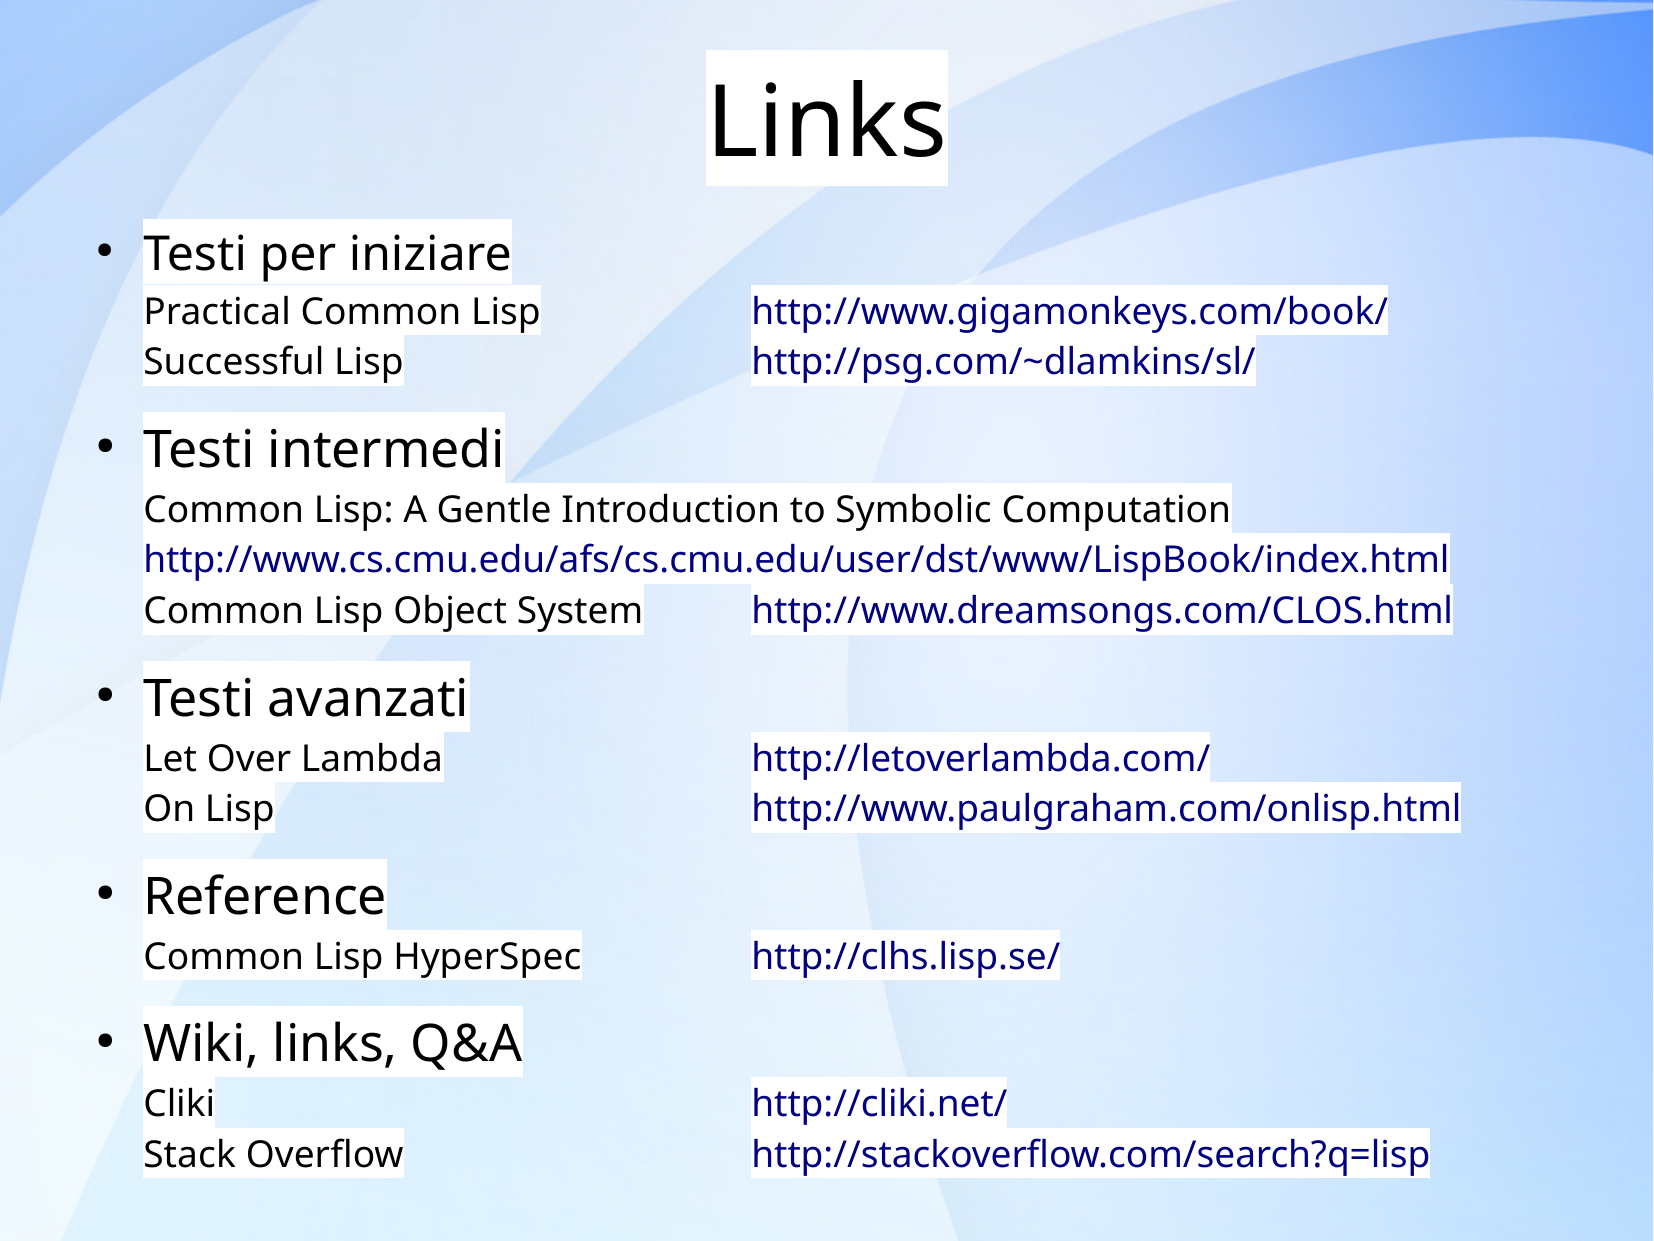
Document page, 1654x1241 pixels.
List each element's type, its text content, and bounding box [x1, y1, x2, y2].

title Links [82, 13, 1571, 218]
list Testi per iniziare Practical Common Lisp http://www.gigamonkeys.com/book/ Successful Lisp http://psg.com/~dlamkins/sl/ Testi intermedi Common Lisp: A Gentle Introduction to Symbolic Computationhttp://www.cs.cmu.edu/afs/cs.cmu.edu/user/dst/www/LispBook/index.html Common Lisp Object System http://www.dreamsongs.com/CLOS.html Testi avanzati Let Over Lambda http://letoverlambda.com/ On Lisp http://www.paulgraham.com/onlisp.html Reference Common Lisp HyperSpec http://clhs.lisp.se/ Wiki, links, Q&A Cliki http://cliki.net/ Stack Overflow http://stackoverflow.com/search?q=lisp [80, 218, 1618, 1191]
picture [0, 0, 1654, 1241]
